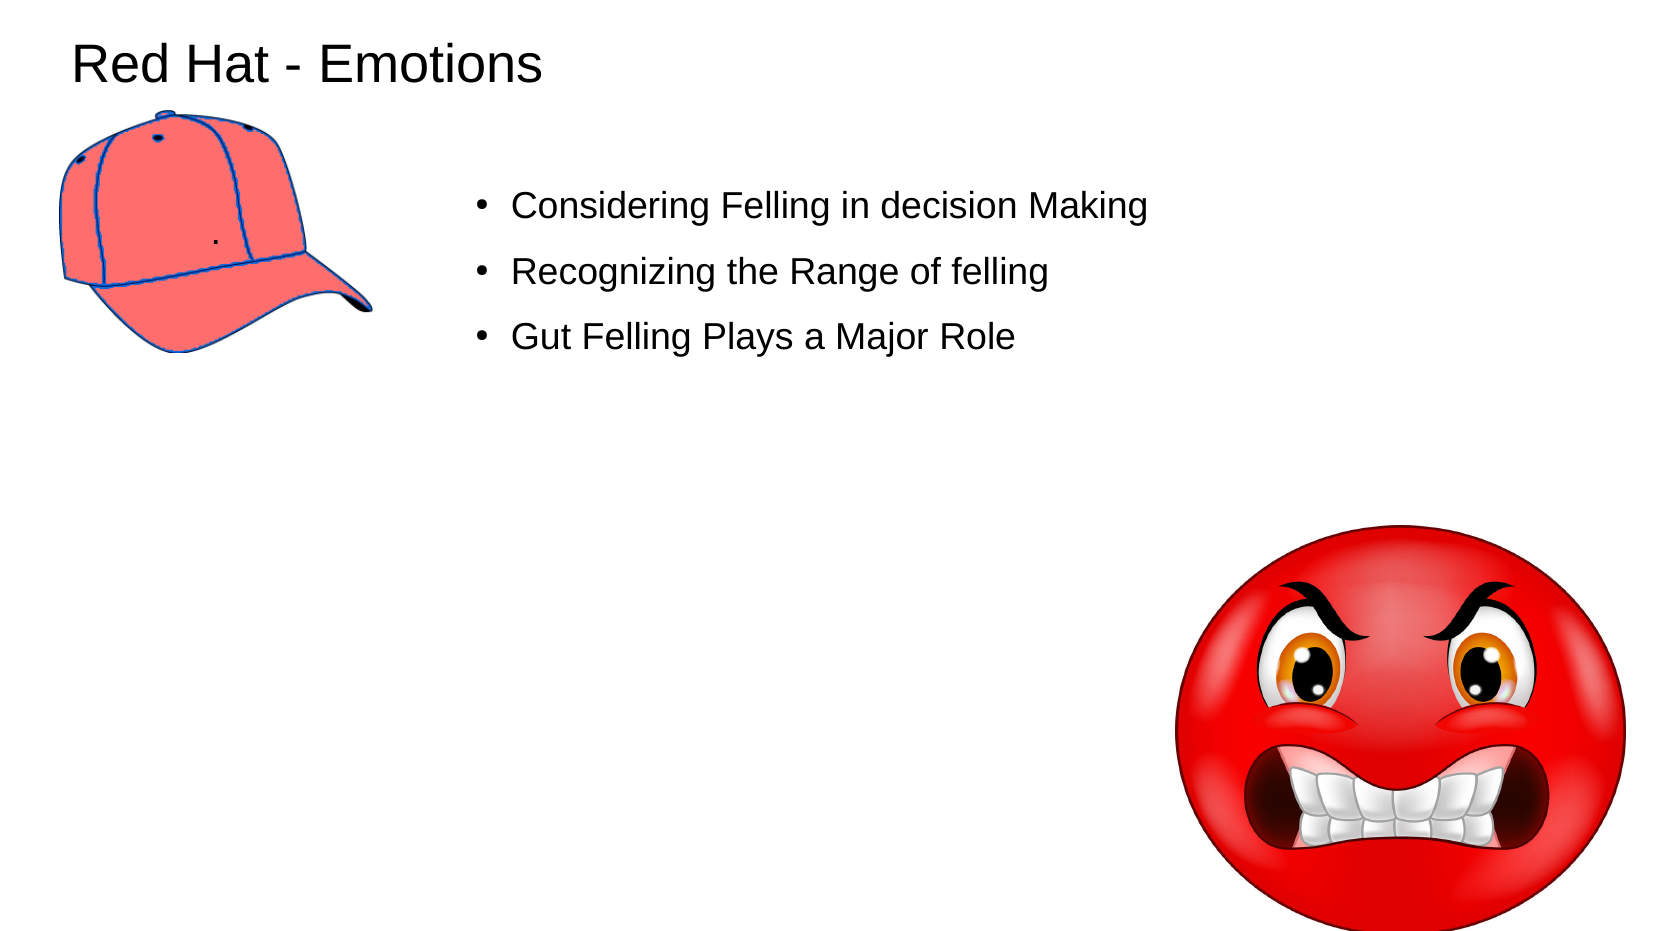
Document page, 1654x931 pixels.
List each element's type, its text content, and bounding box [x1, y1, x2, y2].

title Red Hat - Emotions [70, 2, 1560, 125]
picture [59, 110, 373, 353]
picture [1175, 525, 1626, 931]
text_box Considering Felling in decision Making Recognizing the Range of felling Gut Felling Plays a Major Role [460, 177, 1276, 408]
